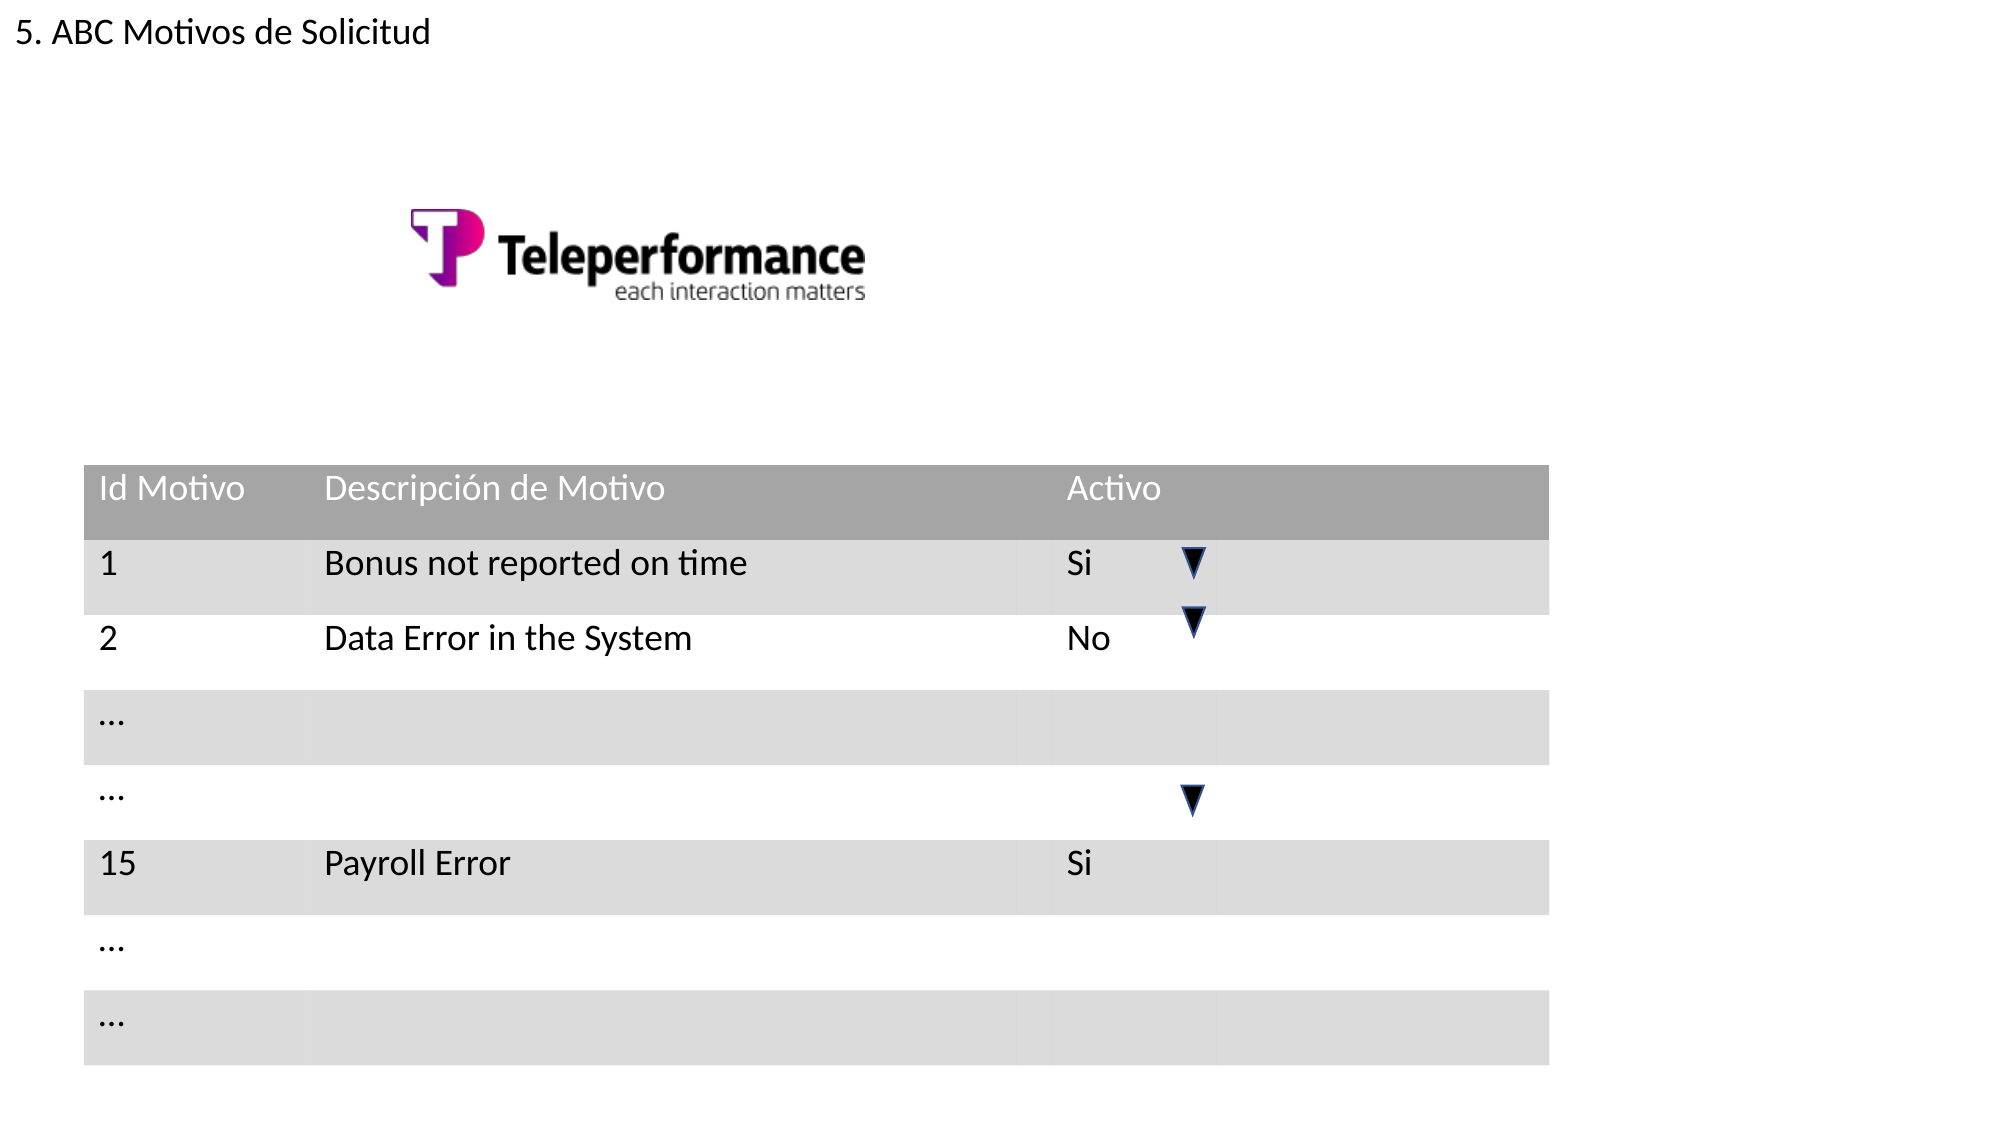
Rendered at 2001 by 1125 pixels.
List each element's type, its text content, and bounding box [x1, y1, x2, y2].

text_box [1182, 607, 1205, 637]
table_cell Payroll Error [309, 840, 1016, 915]
table_cell [1016, 840, 1052, 915]
table_cell [1217, 765, 1549, 840]
table_cell [1217, 990, 1549, 1065]
table_cell No [1052, 615, 1217, 690]
table_header Id Motivo [84, 465, 309, 540]
table_cell [309, 690, 1016, 765]
table_cell Si [1052, 540, 1217, 615]
picture [411, 209, 865, 300]
table_cell [1052, 990, 1217, 1065]
table_cell … [84, 990, 309, 1065]
table_cell [1217, 540, 1549, 615]
text_box [1181, 785, 1204, 815]
table_cell [1016, 690, 1052, 765]
table_header [1016, 465, 1052, 540]
table_cell [1016, 765, 1052, 840]
table_cell … [84, 765, 309, 840]
table_cell [1217, 690, 1549, 765]
table_header Descripción de Motivo [309, 465, 1016, 540]
table_cell [1016, 540, 1052, 615]
table_header [1217, 465, 1549, 540]
table_cell [1016, 615, 1052, 690]
table_cell [1016, 990, 1052, 1065]
table_cell Bonus not reported on time [309, 540, 1016, 615]
text_box 5. ABC Motivos de Solicitud [0, 0, 534, 60]
table_cell [309, 915, 1016, 990]
table_cell 2 [84, 615, 309, 690]
table_header Activo [1052, 465, 1217, 540]
table_cell [1052, 765, 1217, 840]
table_cell [1016, 915, 1052, 990]
table_cell … [84, 915, 309, 990]
table_cell [1217, 615, 1549, 690]
text_box [1182, 548, 1205, 577]
table_cell [1217, 840, 1549, 915]
table_cell … [84, 690, 309, 765]
table_cell Si [1052, 840, 1217, 915]
table_cell [309, 990, 1016, 1065]
table_cell 15 [84, 840, 309, 915]
table_cell [309, 765, 1016, 840]
table_cell [1052, 915, 1217, 990]
table_cell [1052, 690, 1217, 765]
table_cell Data Error in the System [309, 615, 1016, 690]
table_cell 1 [84, 540, 309, 615]
table_cell [1217, 915, 1549, 990]
